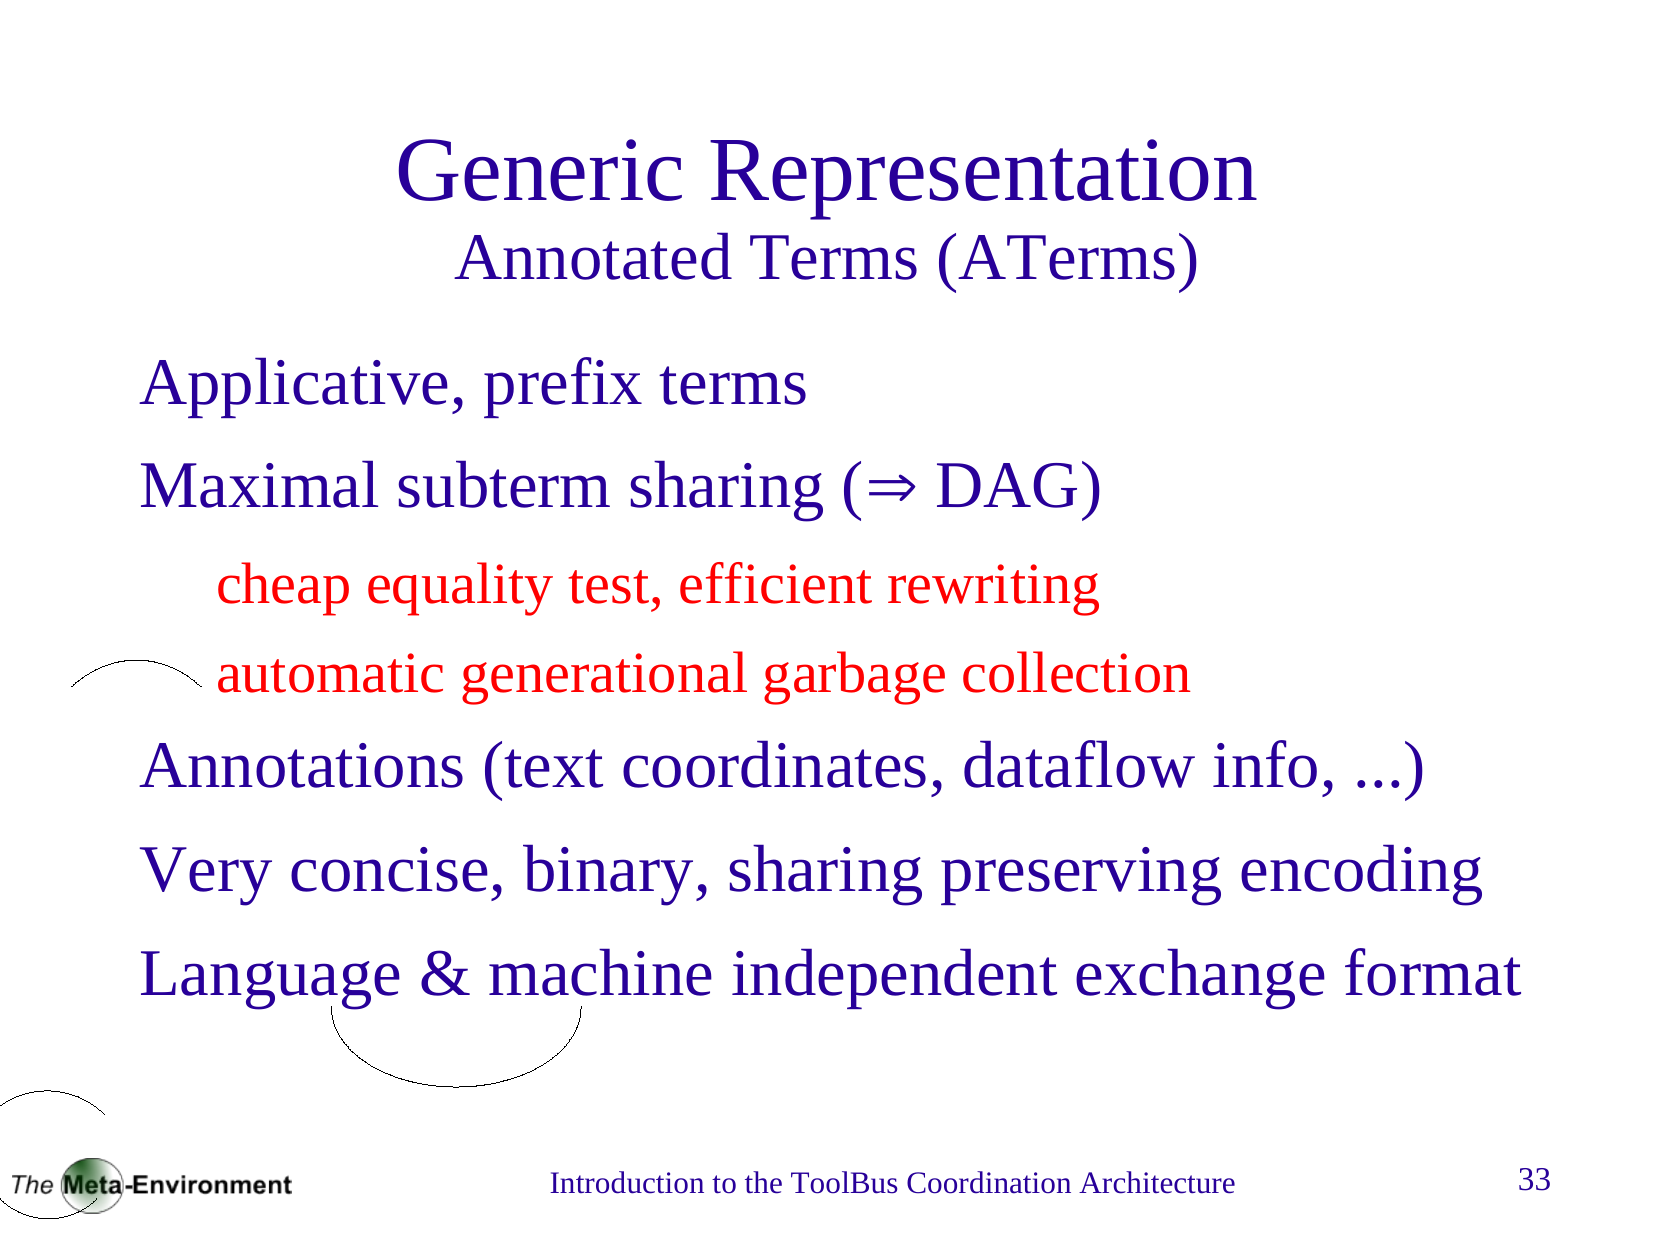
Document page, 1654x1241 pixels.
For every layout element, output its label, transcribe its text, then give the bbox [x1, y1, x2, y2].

list Applicative, prefix terms Maximal subterm sharing ( DAG) cheap equality test, efficient rewriting automatic generational garbage collection Annotations (text coordinates, dataflow info, ...) Very concise, binary, sharing preserving encoding Language & machine independent exchange format [121, 344, 1534, 1221]
picture [12, 1158, 121, 1214]
title Generic Representation Annotated Terms (ATerms) [121, 102, 1534, 311]
